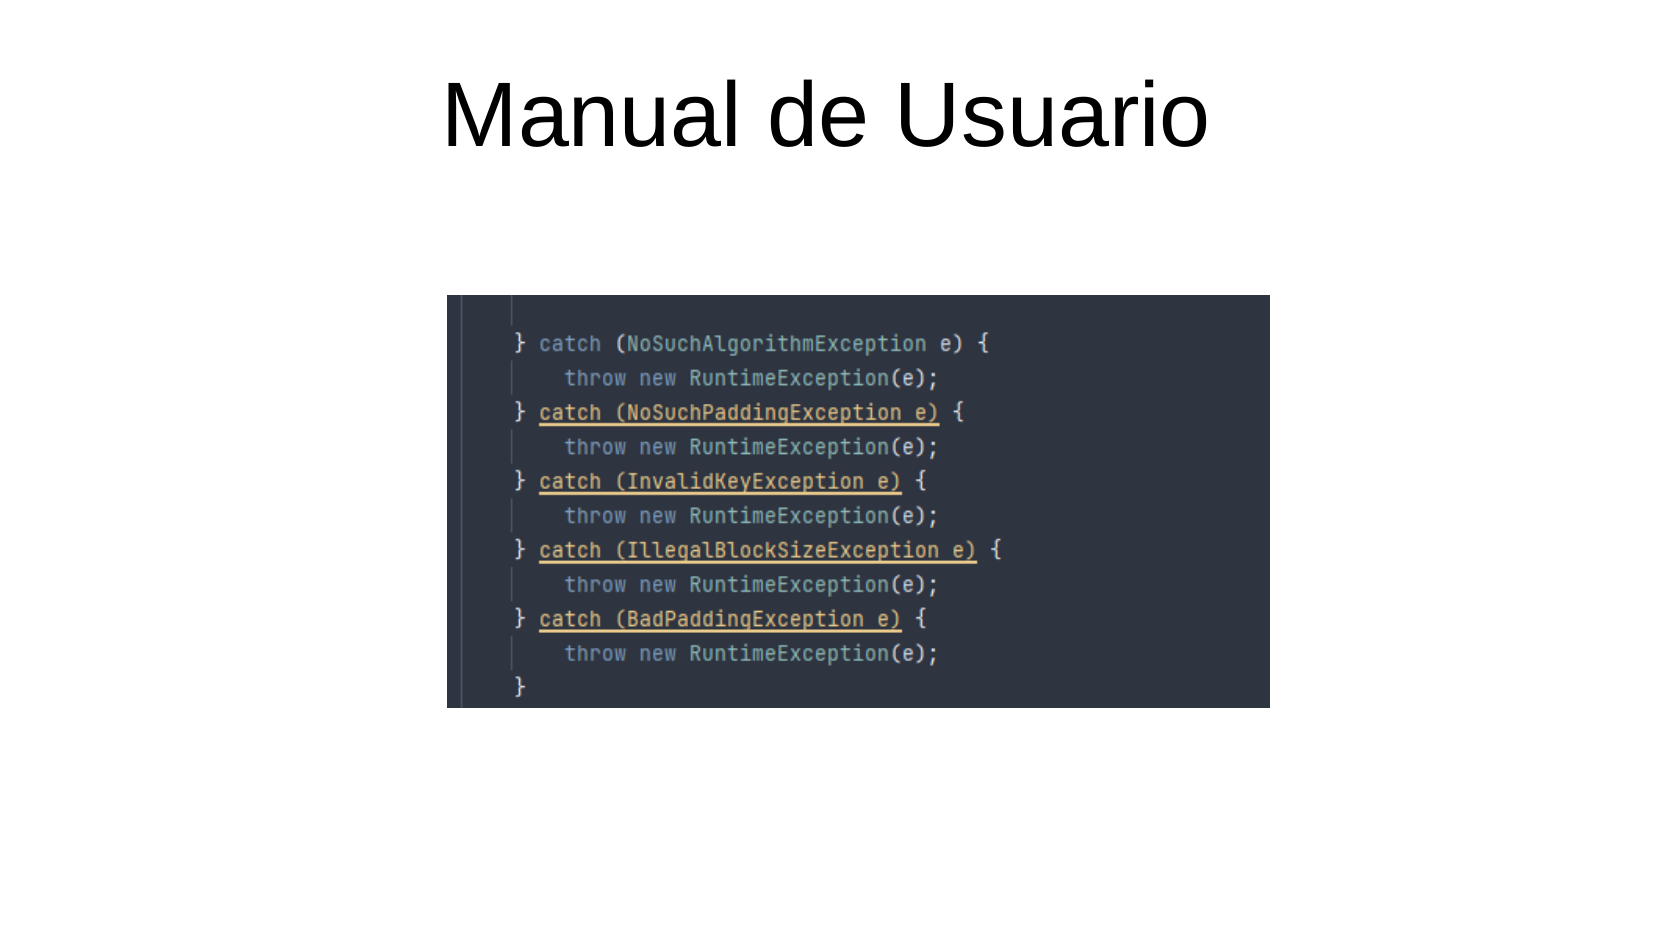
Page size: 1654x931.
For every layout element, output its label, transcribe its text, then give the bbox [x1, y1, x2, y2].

picture [447, 295, 1270, 708]
title Manual de Usuario [82, 37, 1571, 193]
